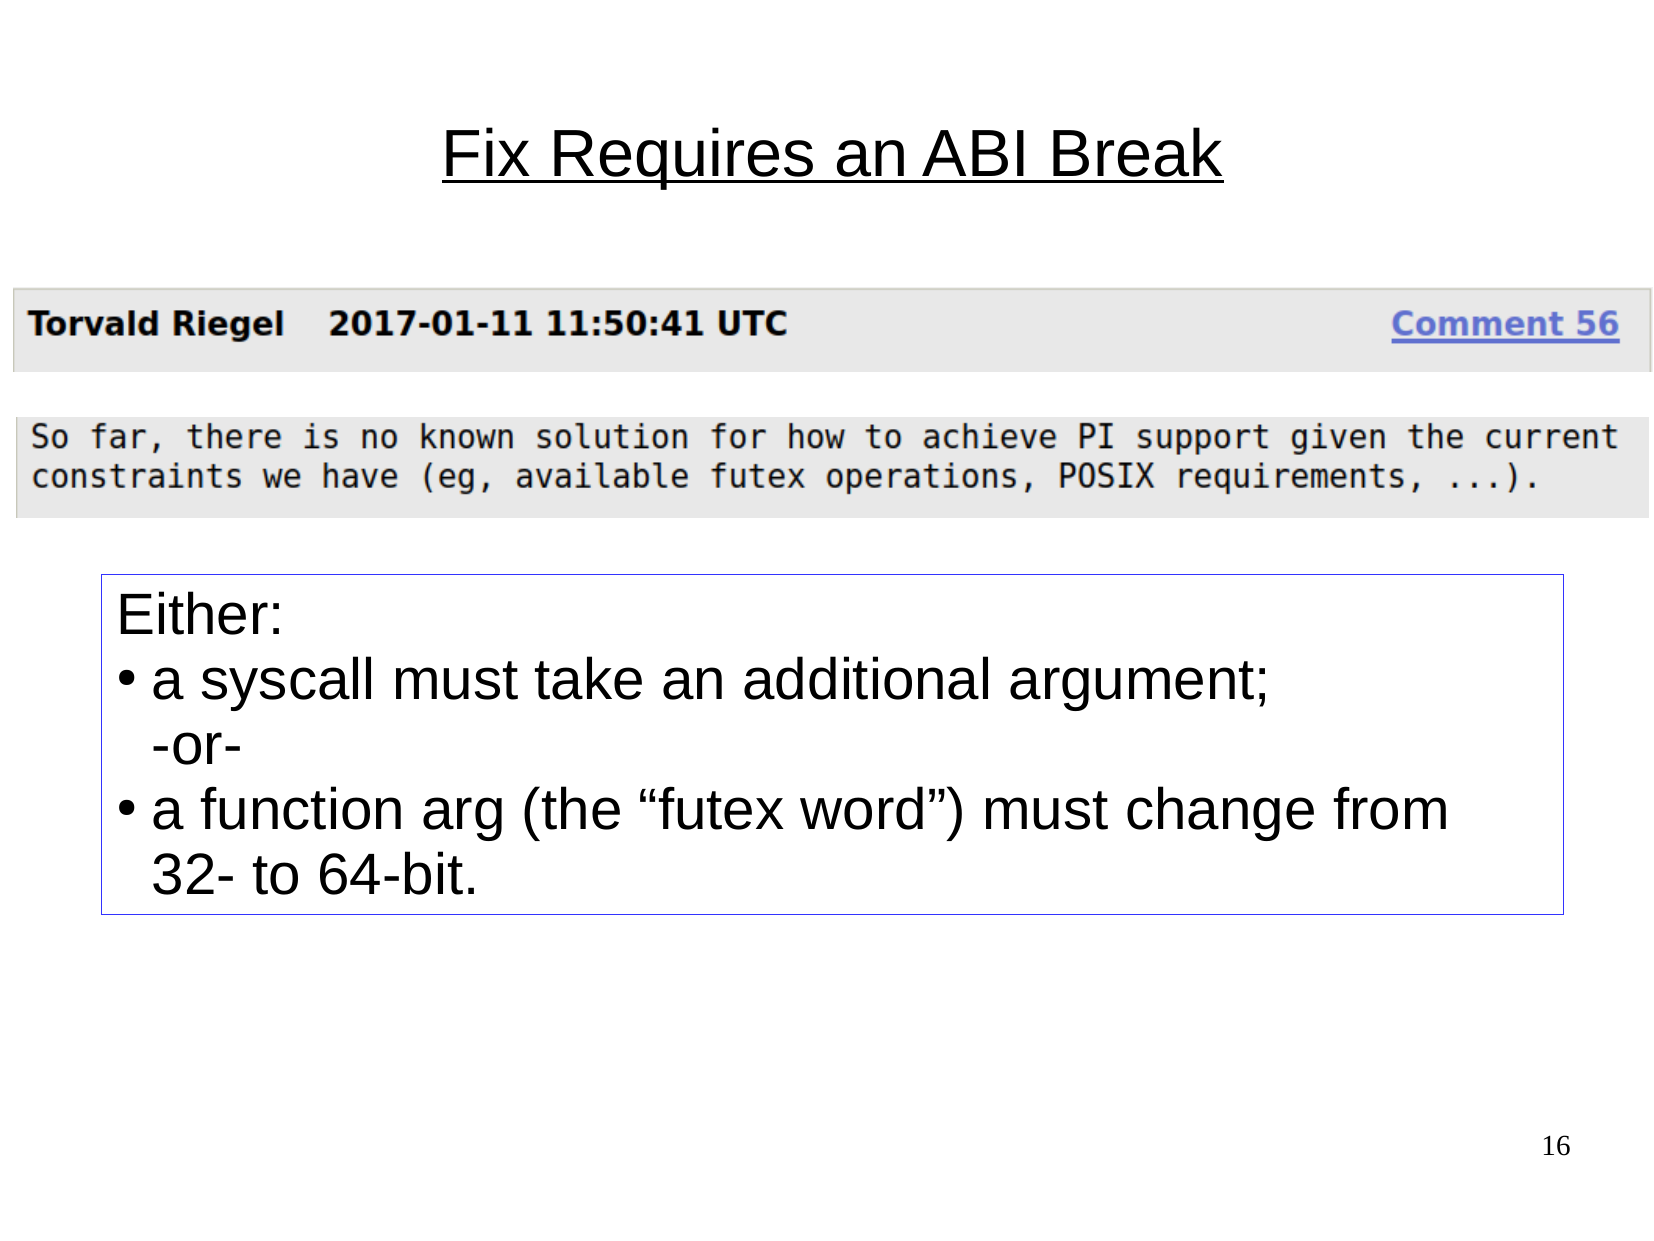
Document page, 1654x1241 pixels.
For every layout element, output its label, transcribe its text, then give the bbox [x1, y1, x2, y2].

title Fix Requires an ABI Break [88, 49, 1577, 257]
text_box Either: a syscall must take an additional argument; -or- a function arg (the “futex word”) must change from 32- to 64-bit. [101, 574, 1564, 915]
picture [13, 287, 1653, 372]
picture [16, 417, 1649, 518]
